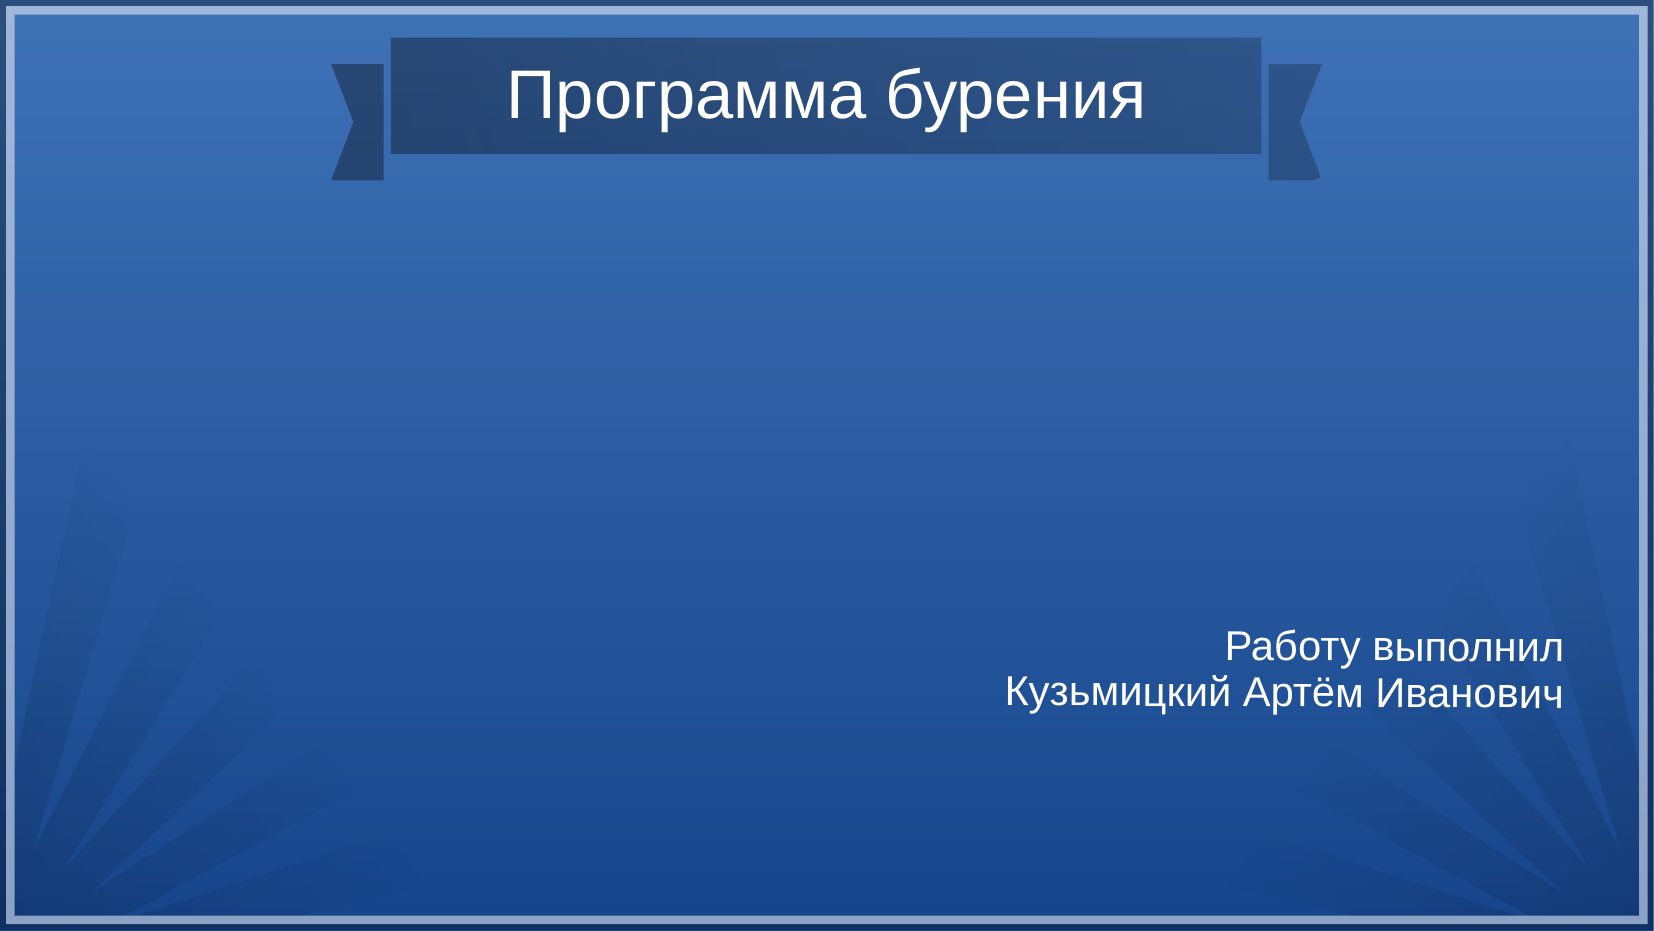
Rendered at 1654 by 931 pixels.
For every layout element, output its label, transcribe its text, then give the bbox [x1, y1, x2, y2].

title Программа бурения [389, 35, 1264, 154]
subtitle Работу выполнил Кузьмицкий Артём Иванович [825, 620, 1565, 852]
